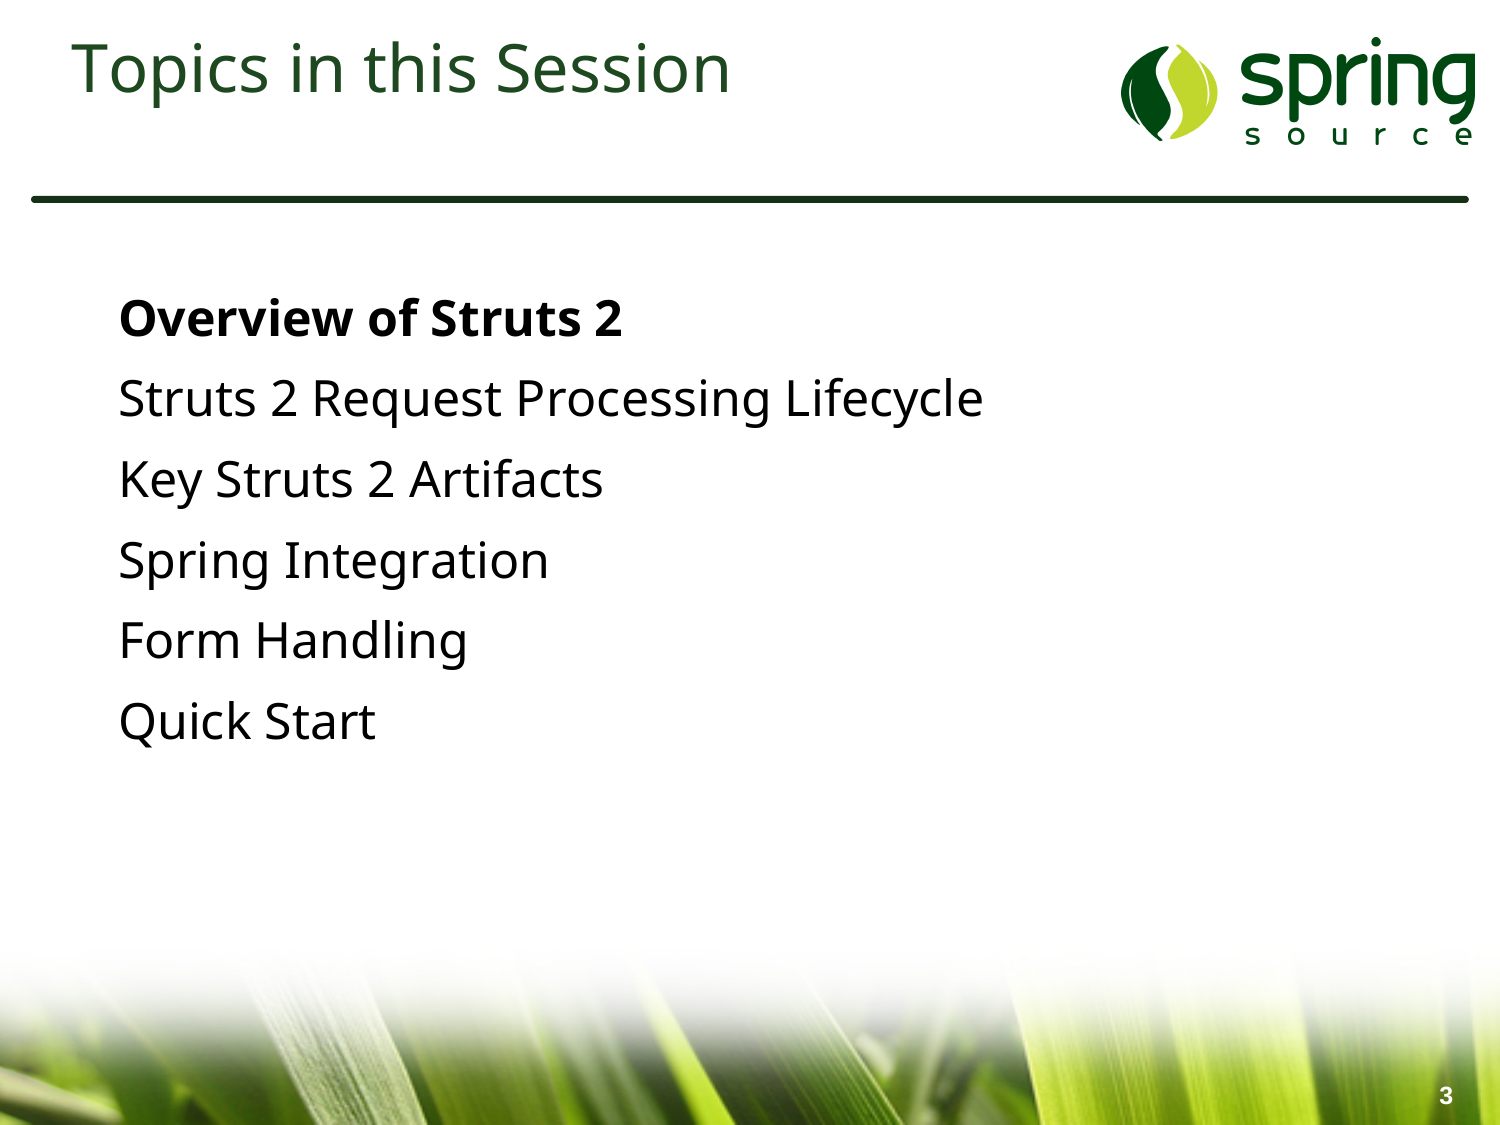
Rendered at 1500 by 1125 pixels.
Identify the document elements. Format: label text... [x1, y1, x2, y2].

list Overview of Struts 2 Struts 2 Request Processing Lifecycle Key Struts 2 Artifacts Spring Integration Form Handling Quick Start [103, 275, 1394, 938]
picture [0, 944, 1500, 1125]
picture [1121, 37, 1475, 145]
title Topics in this Session [56, 13, 1089, 176]
